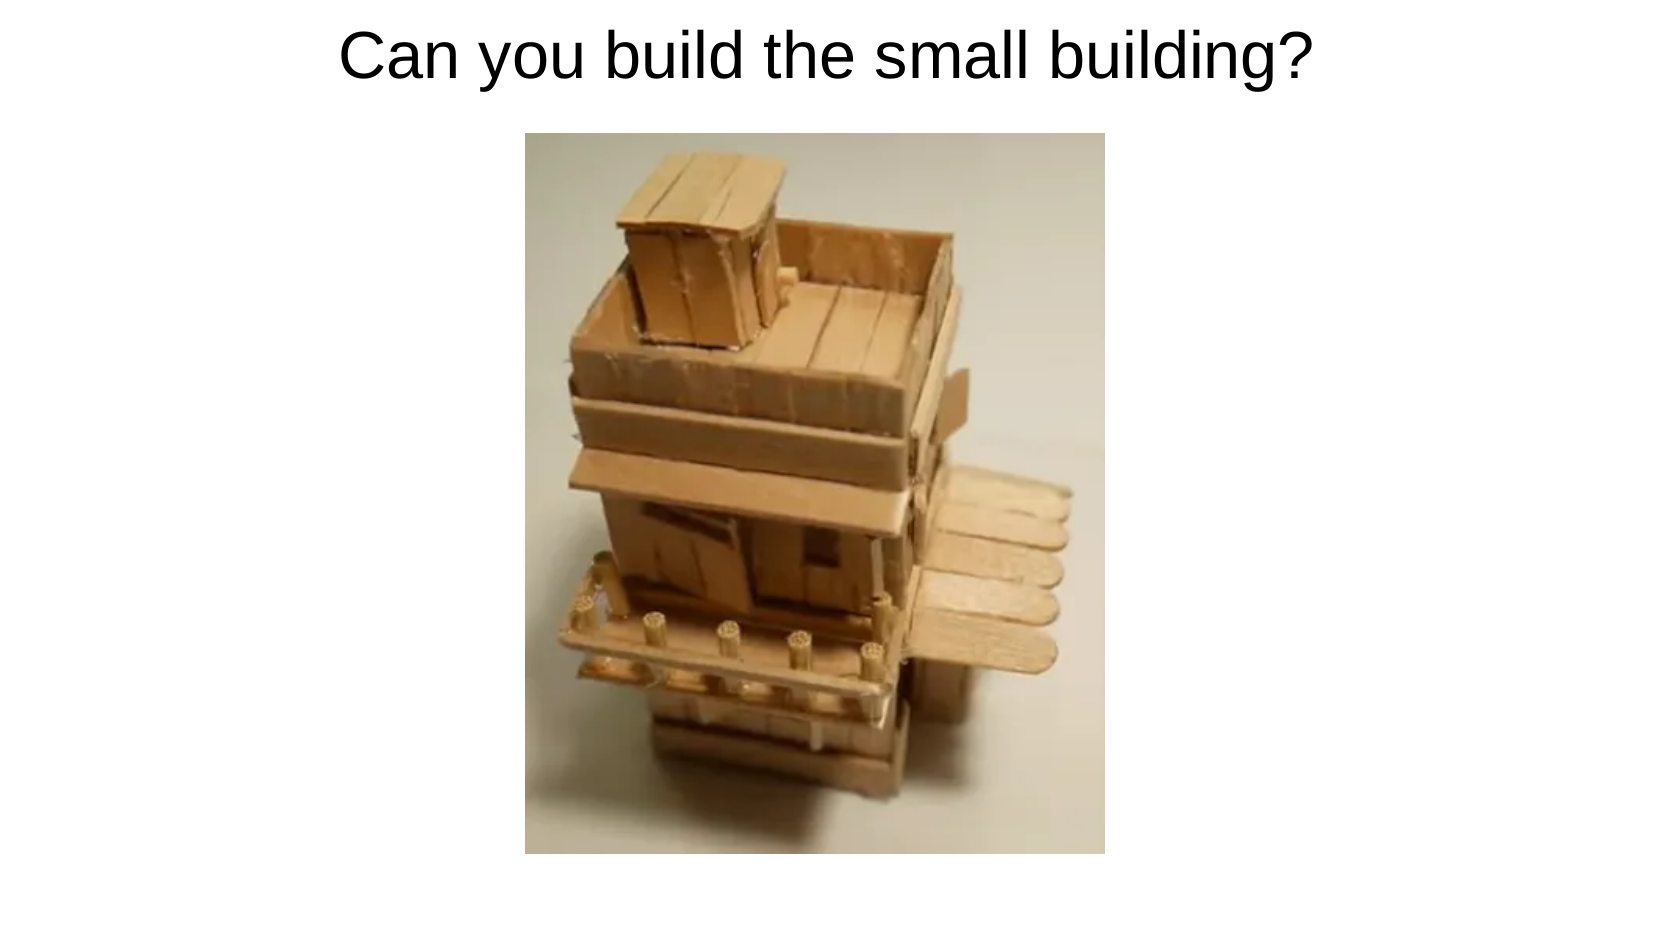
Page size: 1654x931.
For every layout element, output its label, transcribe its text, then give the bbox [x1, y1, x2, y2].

title Can you build the small building? [82, 0, 1571, 134]
picture [525, 133, 1105, 854]
